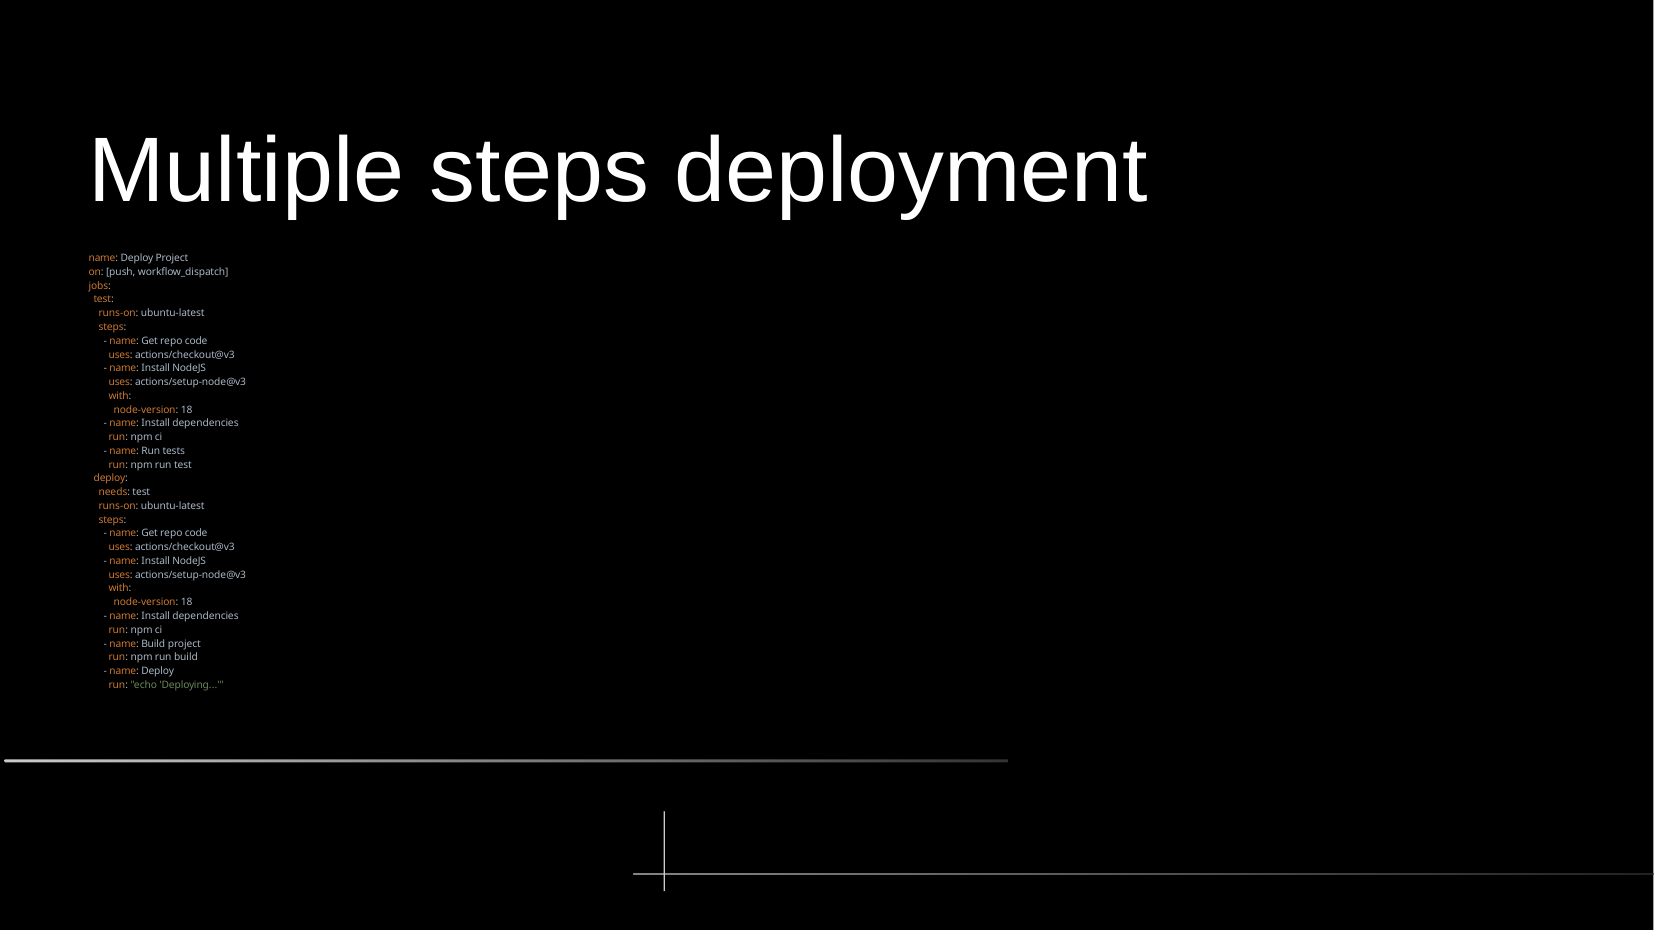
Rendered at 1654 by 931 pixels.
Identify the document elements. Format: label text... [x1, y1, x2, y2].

list name: Deploy Project on: [push, workflow_dispatch] jobs: test: runs-on: ubuntu-latest steps: - name: Get repo code uses: actions/checkout@v3 - name: Install NodeJS uses: actions/setup-node@v3 with: node-version: 18 - name: Install dependencies run: npm ci - name: Run tests run: npm run test deploy: needs: test runs-on: ubuntu-latest steps: - name: Get repo code uses: actions/checkout@v3 - name: Install NodeJS uses: actions/setup-node@v3 with: node-version: 18 - name: Install dependencies run: npm ci - name: Build project run: npm run build - name: Deploy run: "echo 'Deploying...'" [88, 250, 1565, 709]
title Multiple steps deployment [88, 88, 1565, 250]
